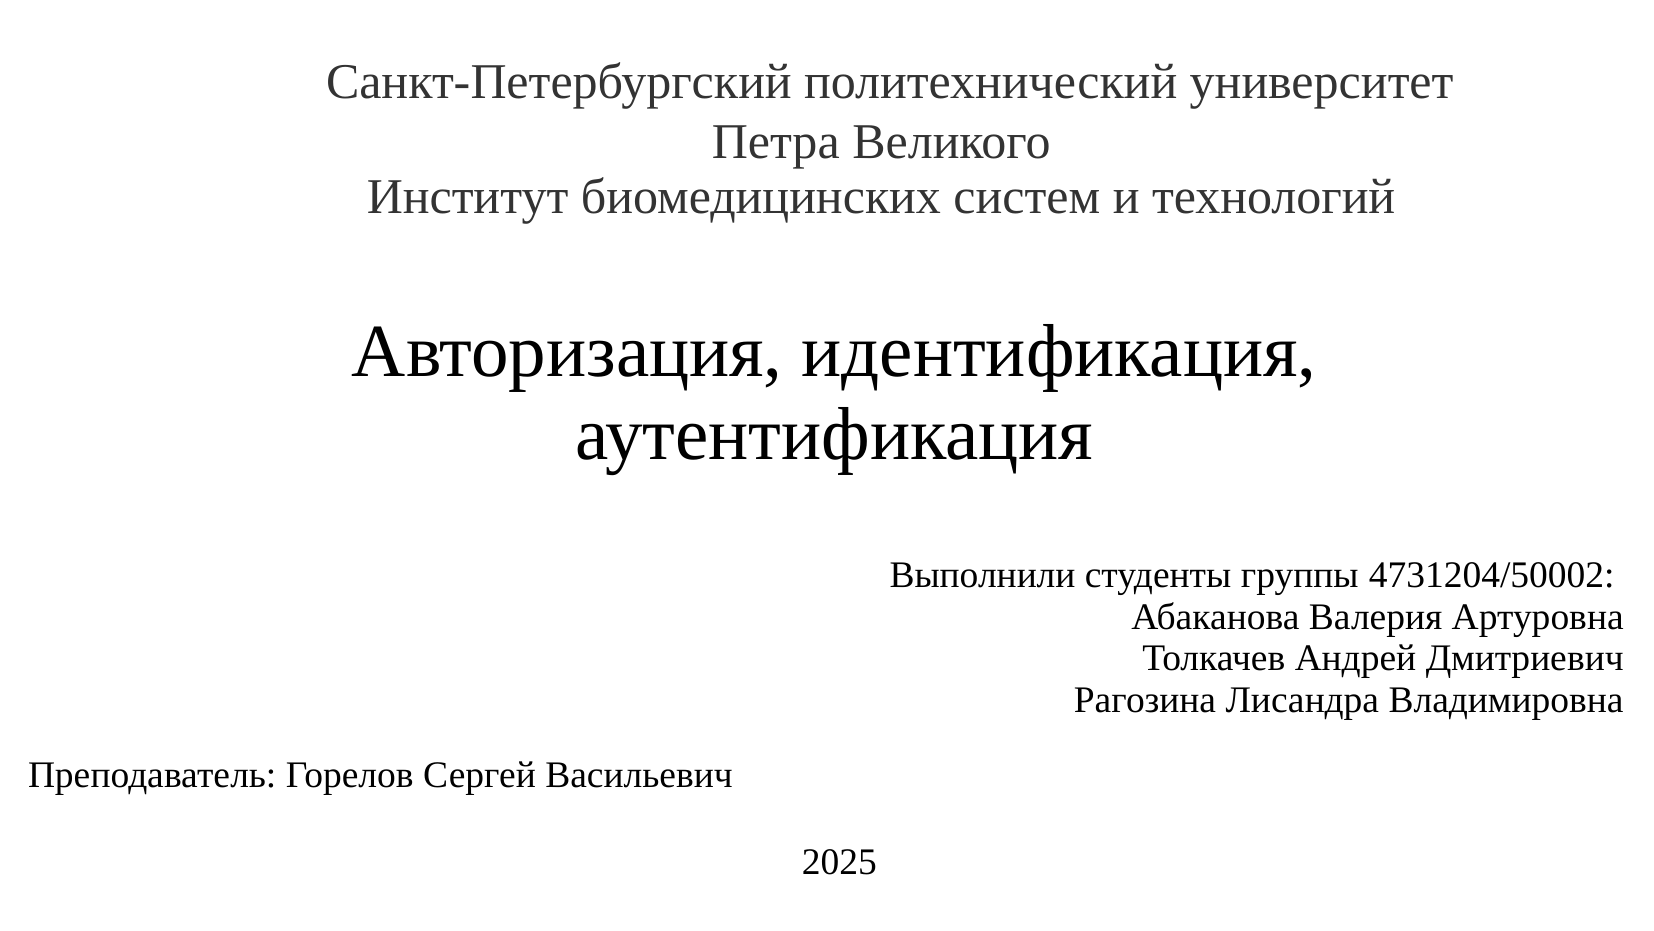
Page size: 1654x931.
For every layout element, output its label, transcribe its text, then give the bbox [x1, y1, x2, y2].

text_box 2025 [787, 833, 892, 891]
text_box Преподаватель: Горелов Сергей Васильевич [13, 746, 989, 845]
text_box Выполнили студенты группы 4731204/50002: Абаканова Валерия Артуровна Толкачев Андрей Дмитриевич Рагозина Лисандра Владимировна [663, 546, 1639, 755]
subtitle Авторизация, идентификация, аутентификация [243, 243, 1426, 543]
title Санкт-Петербургский политехнический университет Петра Великого Институт биомедицинских систем и технологий [300, 37, 1463, 225]
